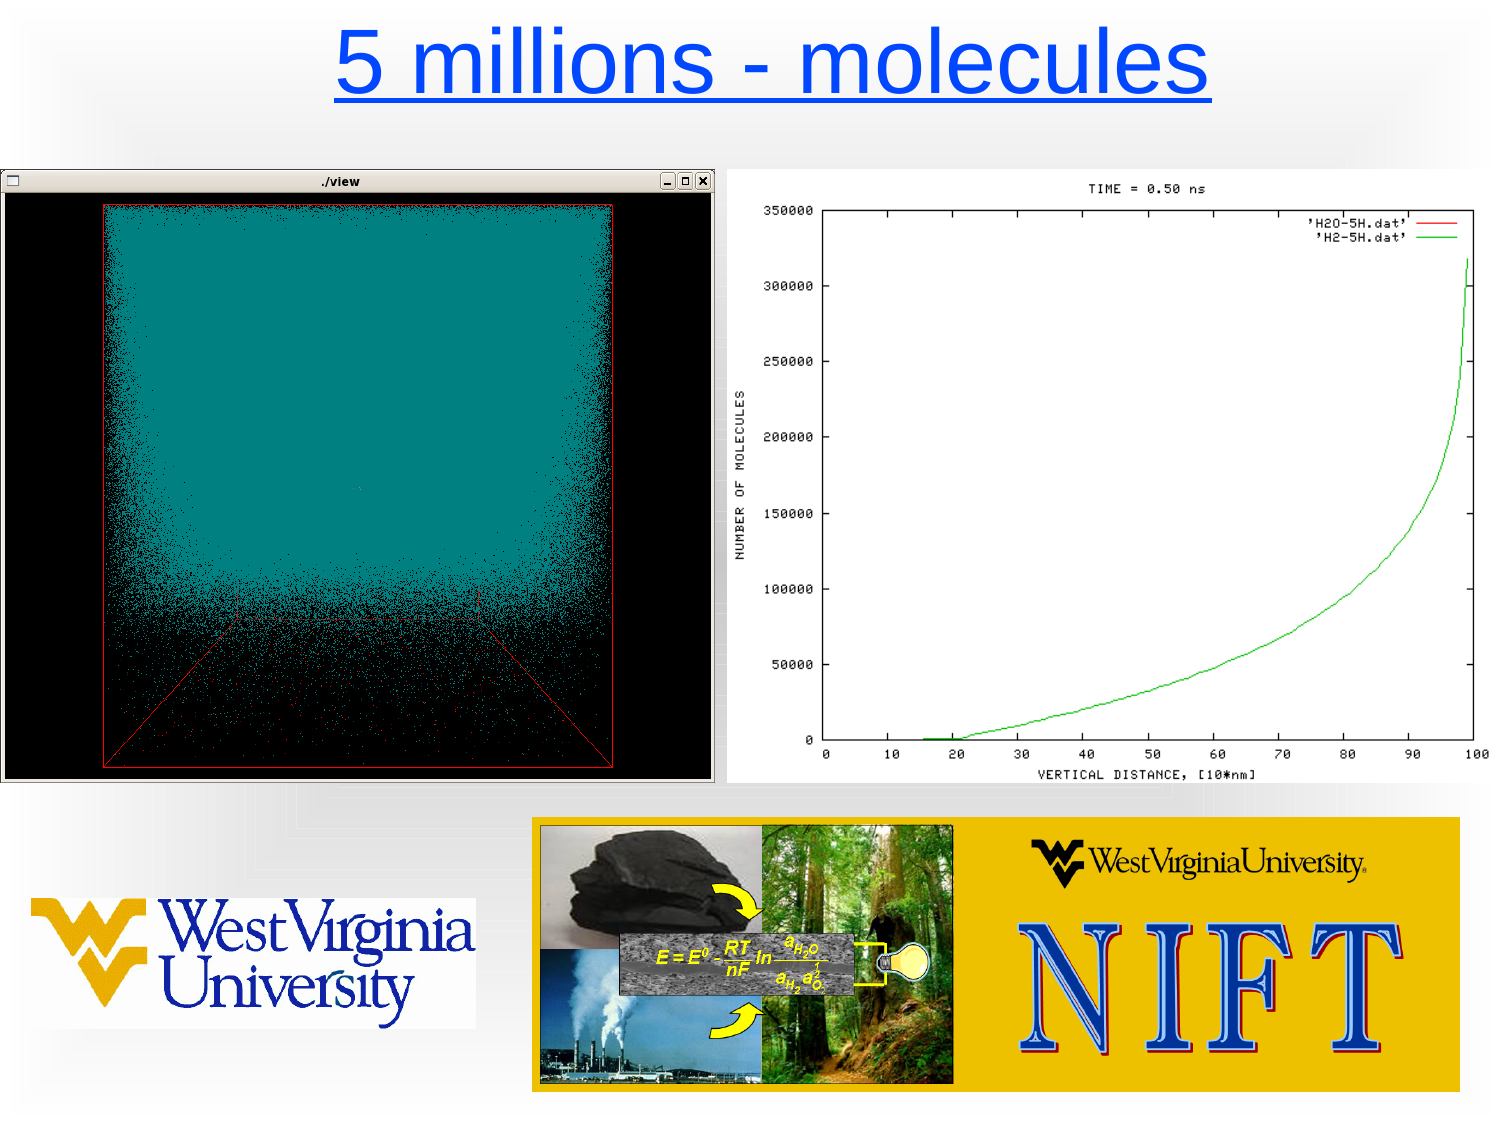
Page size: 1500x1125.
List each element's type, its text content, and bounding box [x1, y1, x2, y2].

picture [727, 169, 1497, 783]
title 5 millions - molecules [135, 10, 1411, 113]
picture [0, 169, 715, 783]
picture [532, 817, 1460, 1092]
